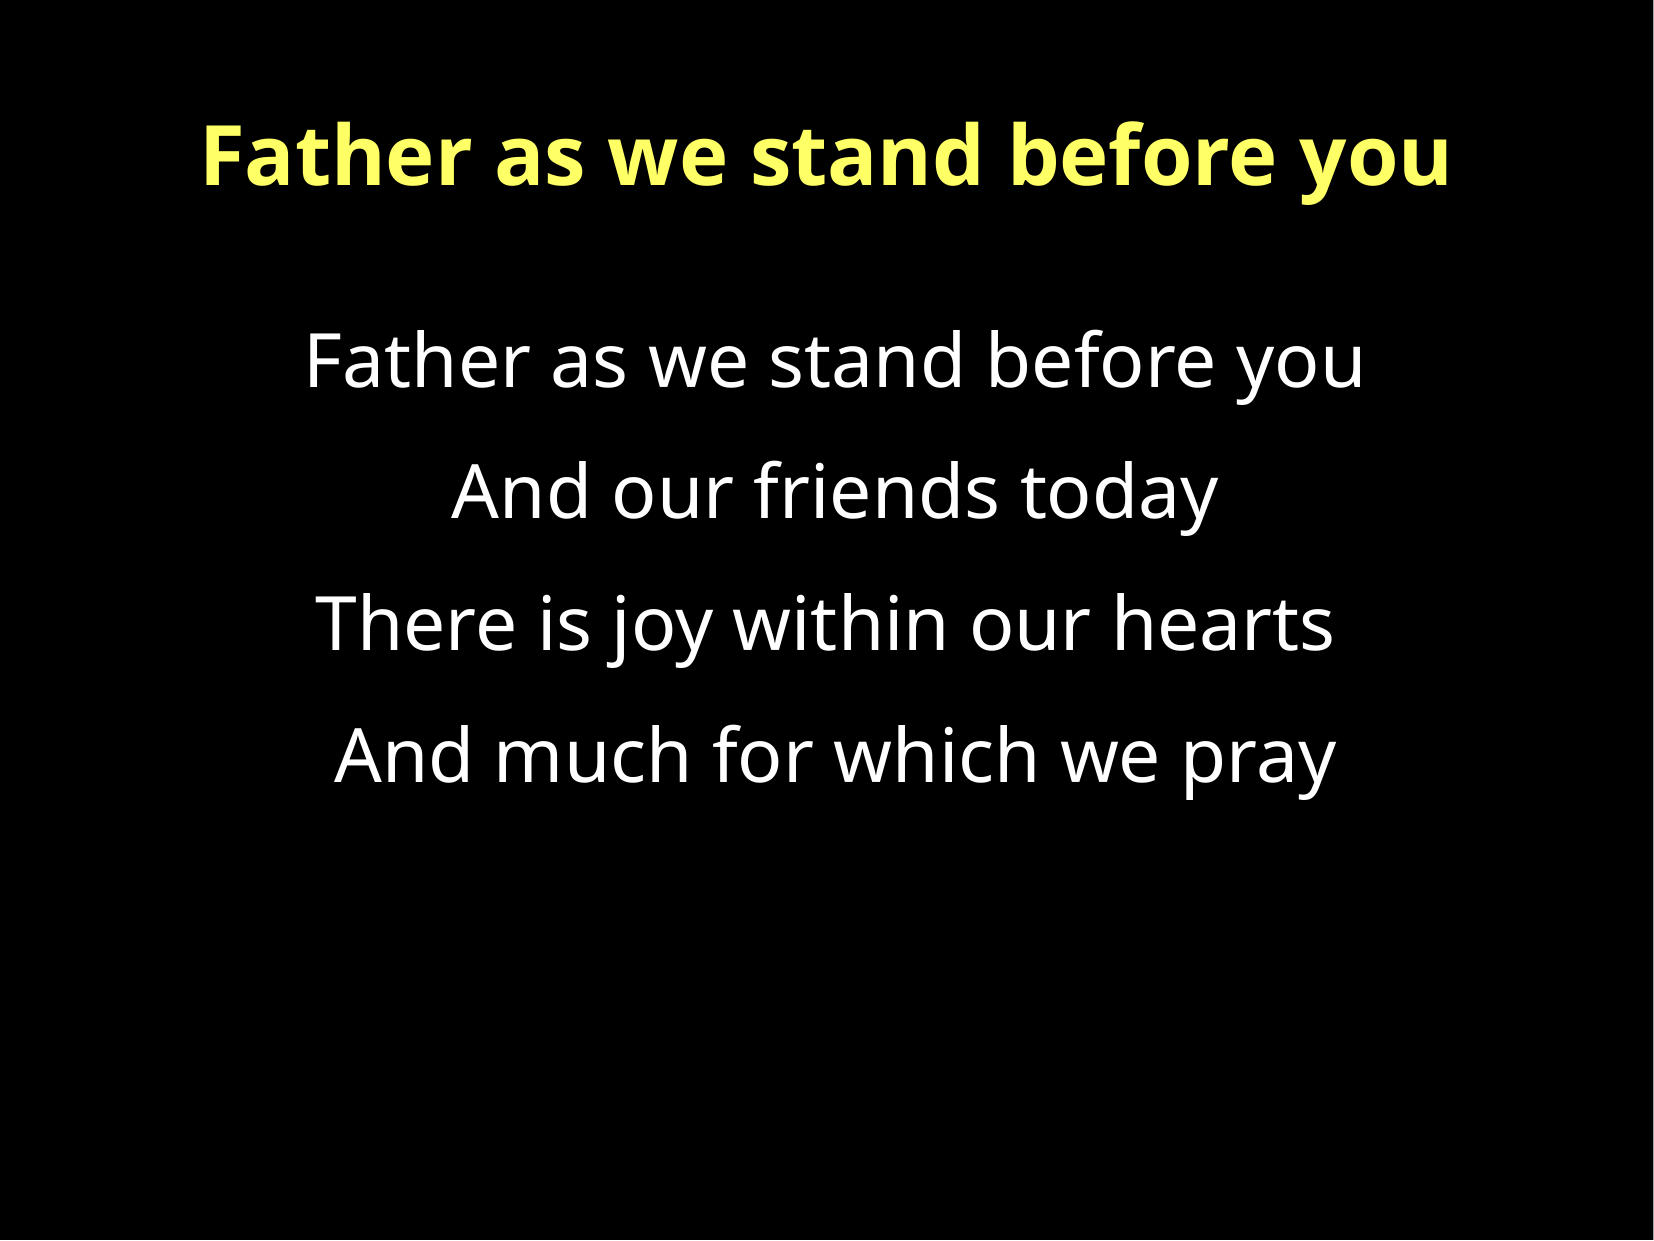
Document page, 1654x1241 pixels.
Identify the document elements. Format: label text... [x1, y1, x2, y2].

title Father as we stand before you [0, 49, 1654, 257]
list Father as we stand before you And our friends today There is joy within our hearts And much for which we pray [0, 307, 1654, 1229]
